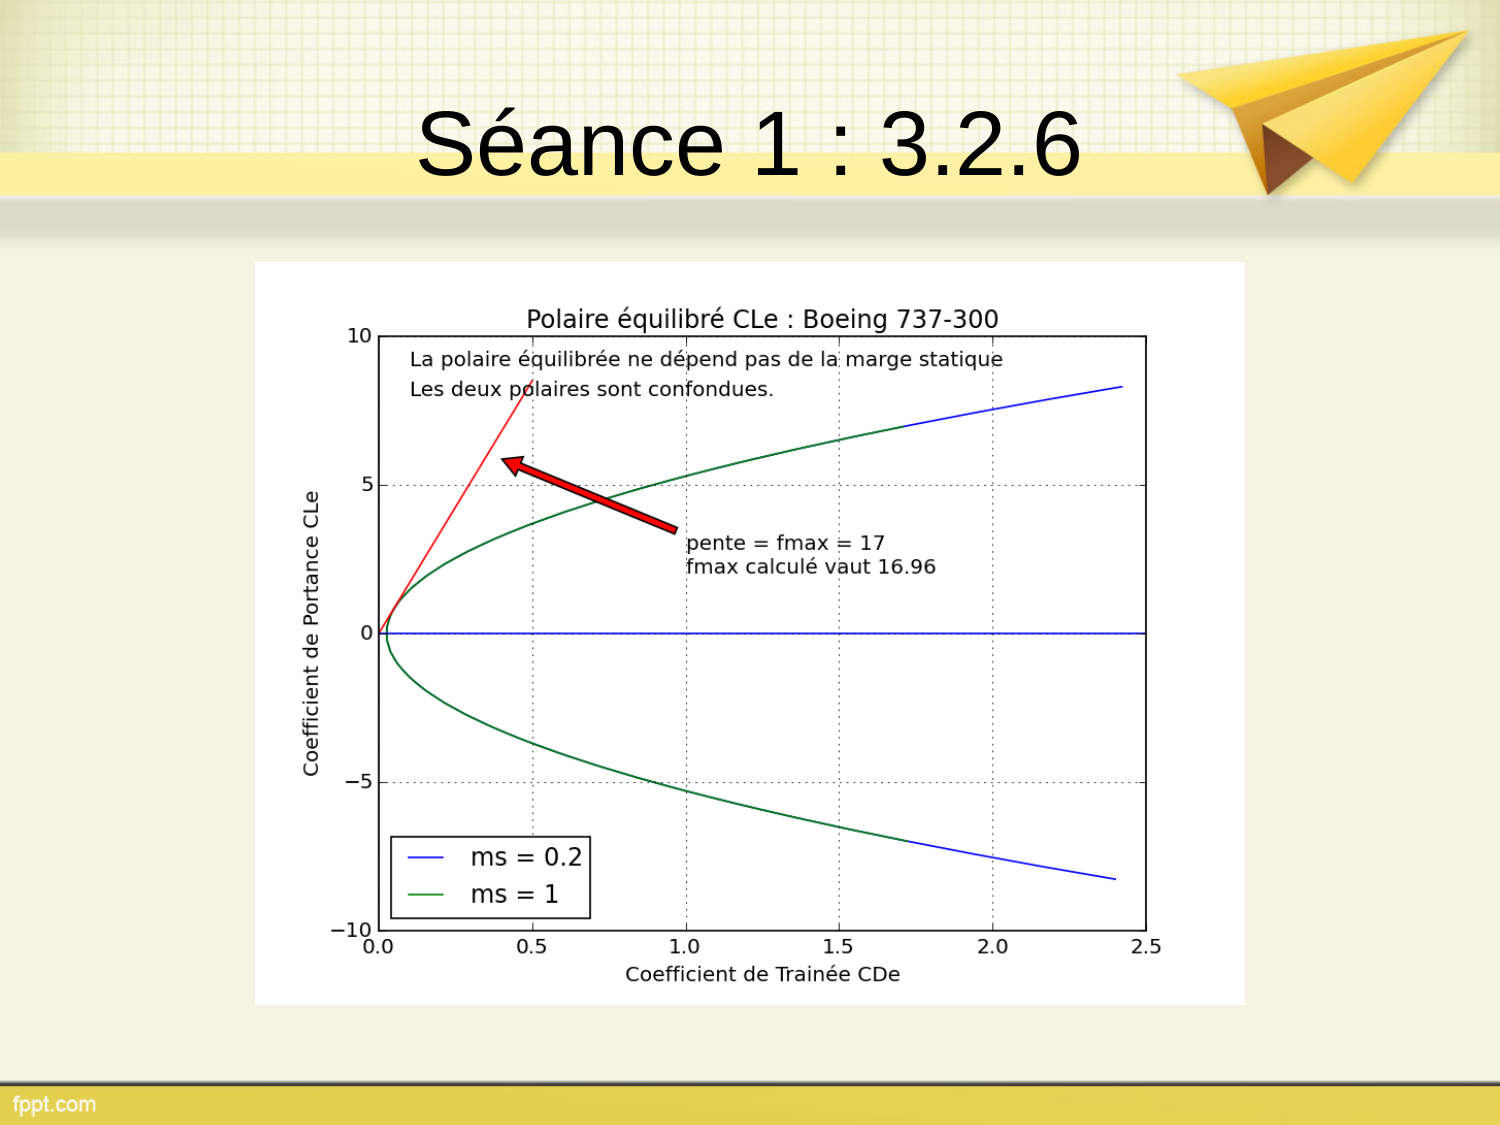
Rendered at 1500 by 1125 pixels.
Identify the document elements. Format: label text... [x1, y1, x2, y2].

title Séance 1 : 3.2.6 [75, 45, 1426, 233]
picture [0, 0, 1500, 1125]
